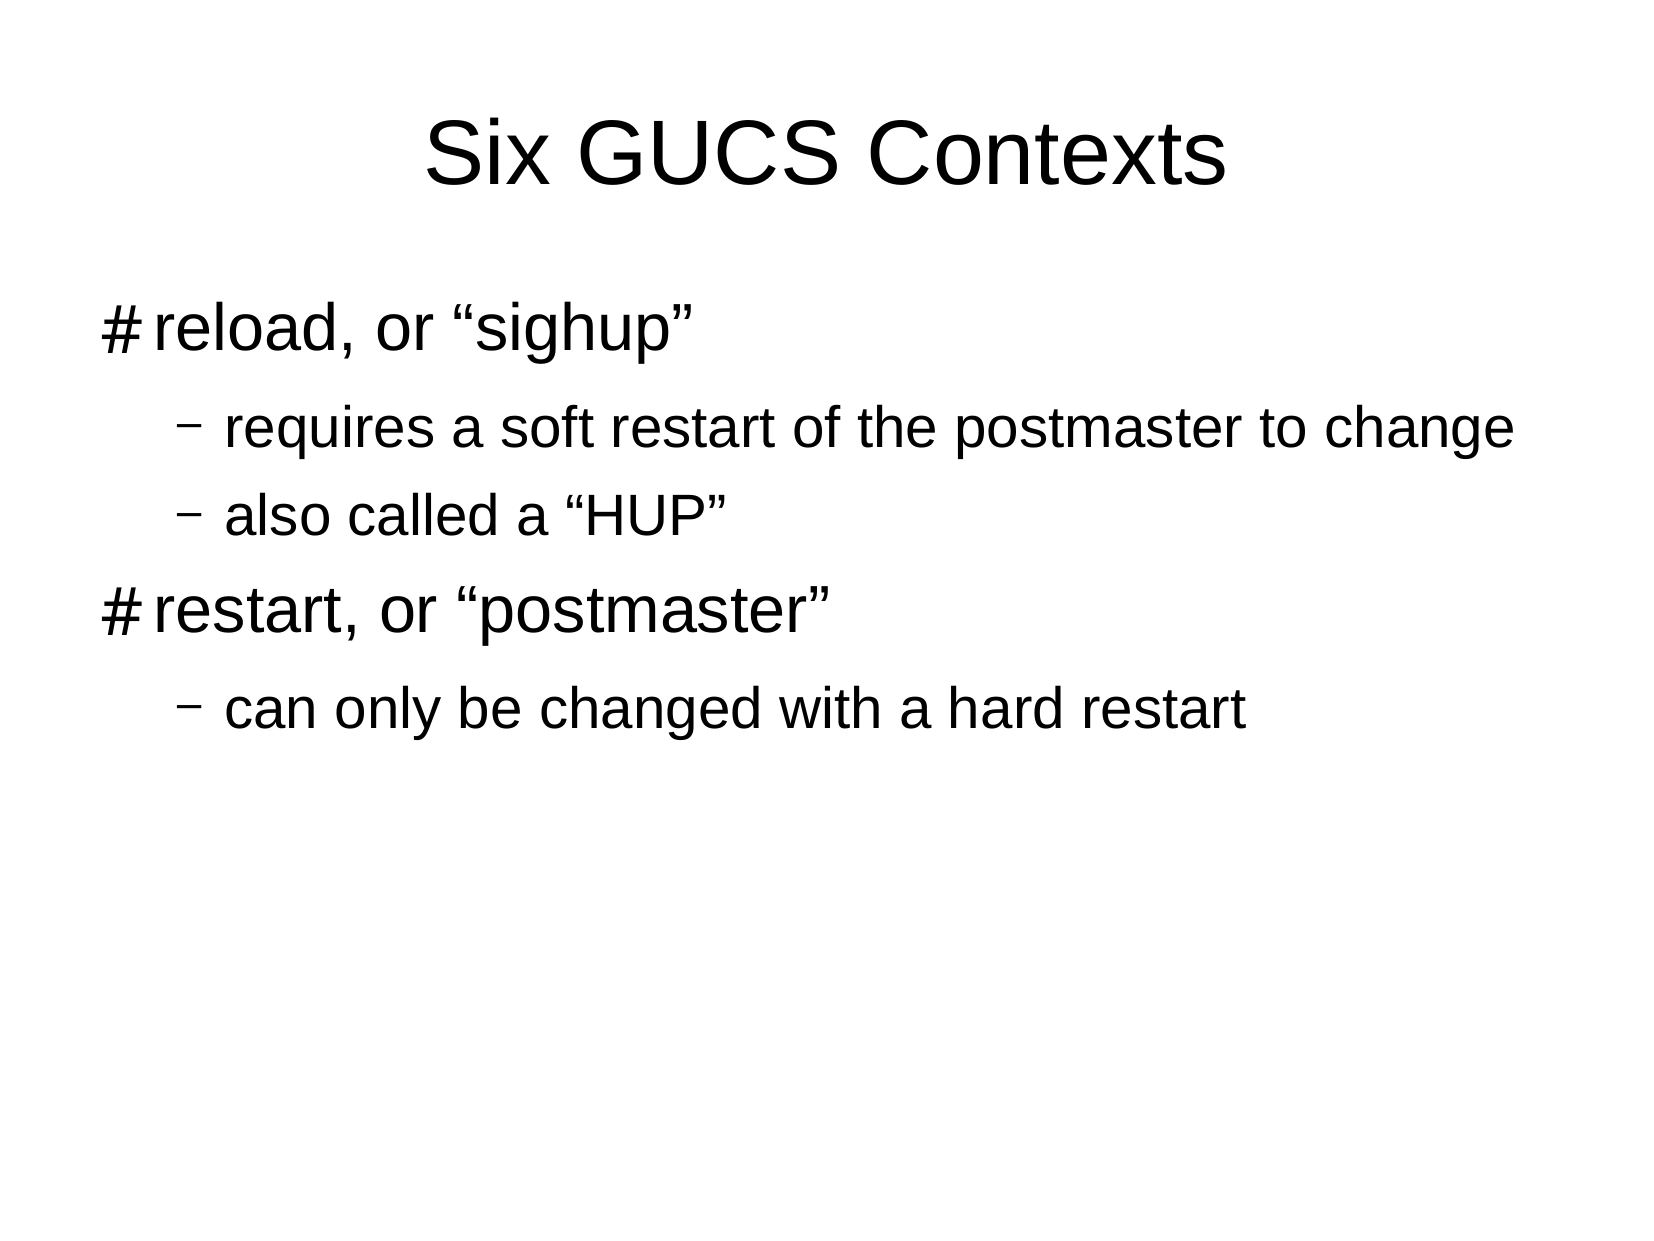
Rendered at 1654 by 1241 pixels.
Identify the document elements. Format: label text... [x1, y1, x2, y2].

list reload, or “sighup” requires a soft restart of the postmaster to change also called a “HUP” restart, or “postmaster” can only be changed with a hard restart [82, 290, 1571, 1094]
title Six GUCS Contexts [82, 49, 1571, 257]
